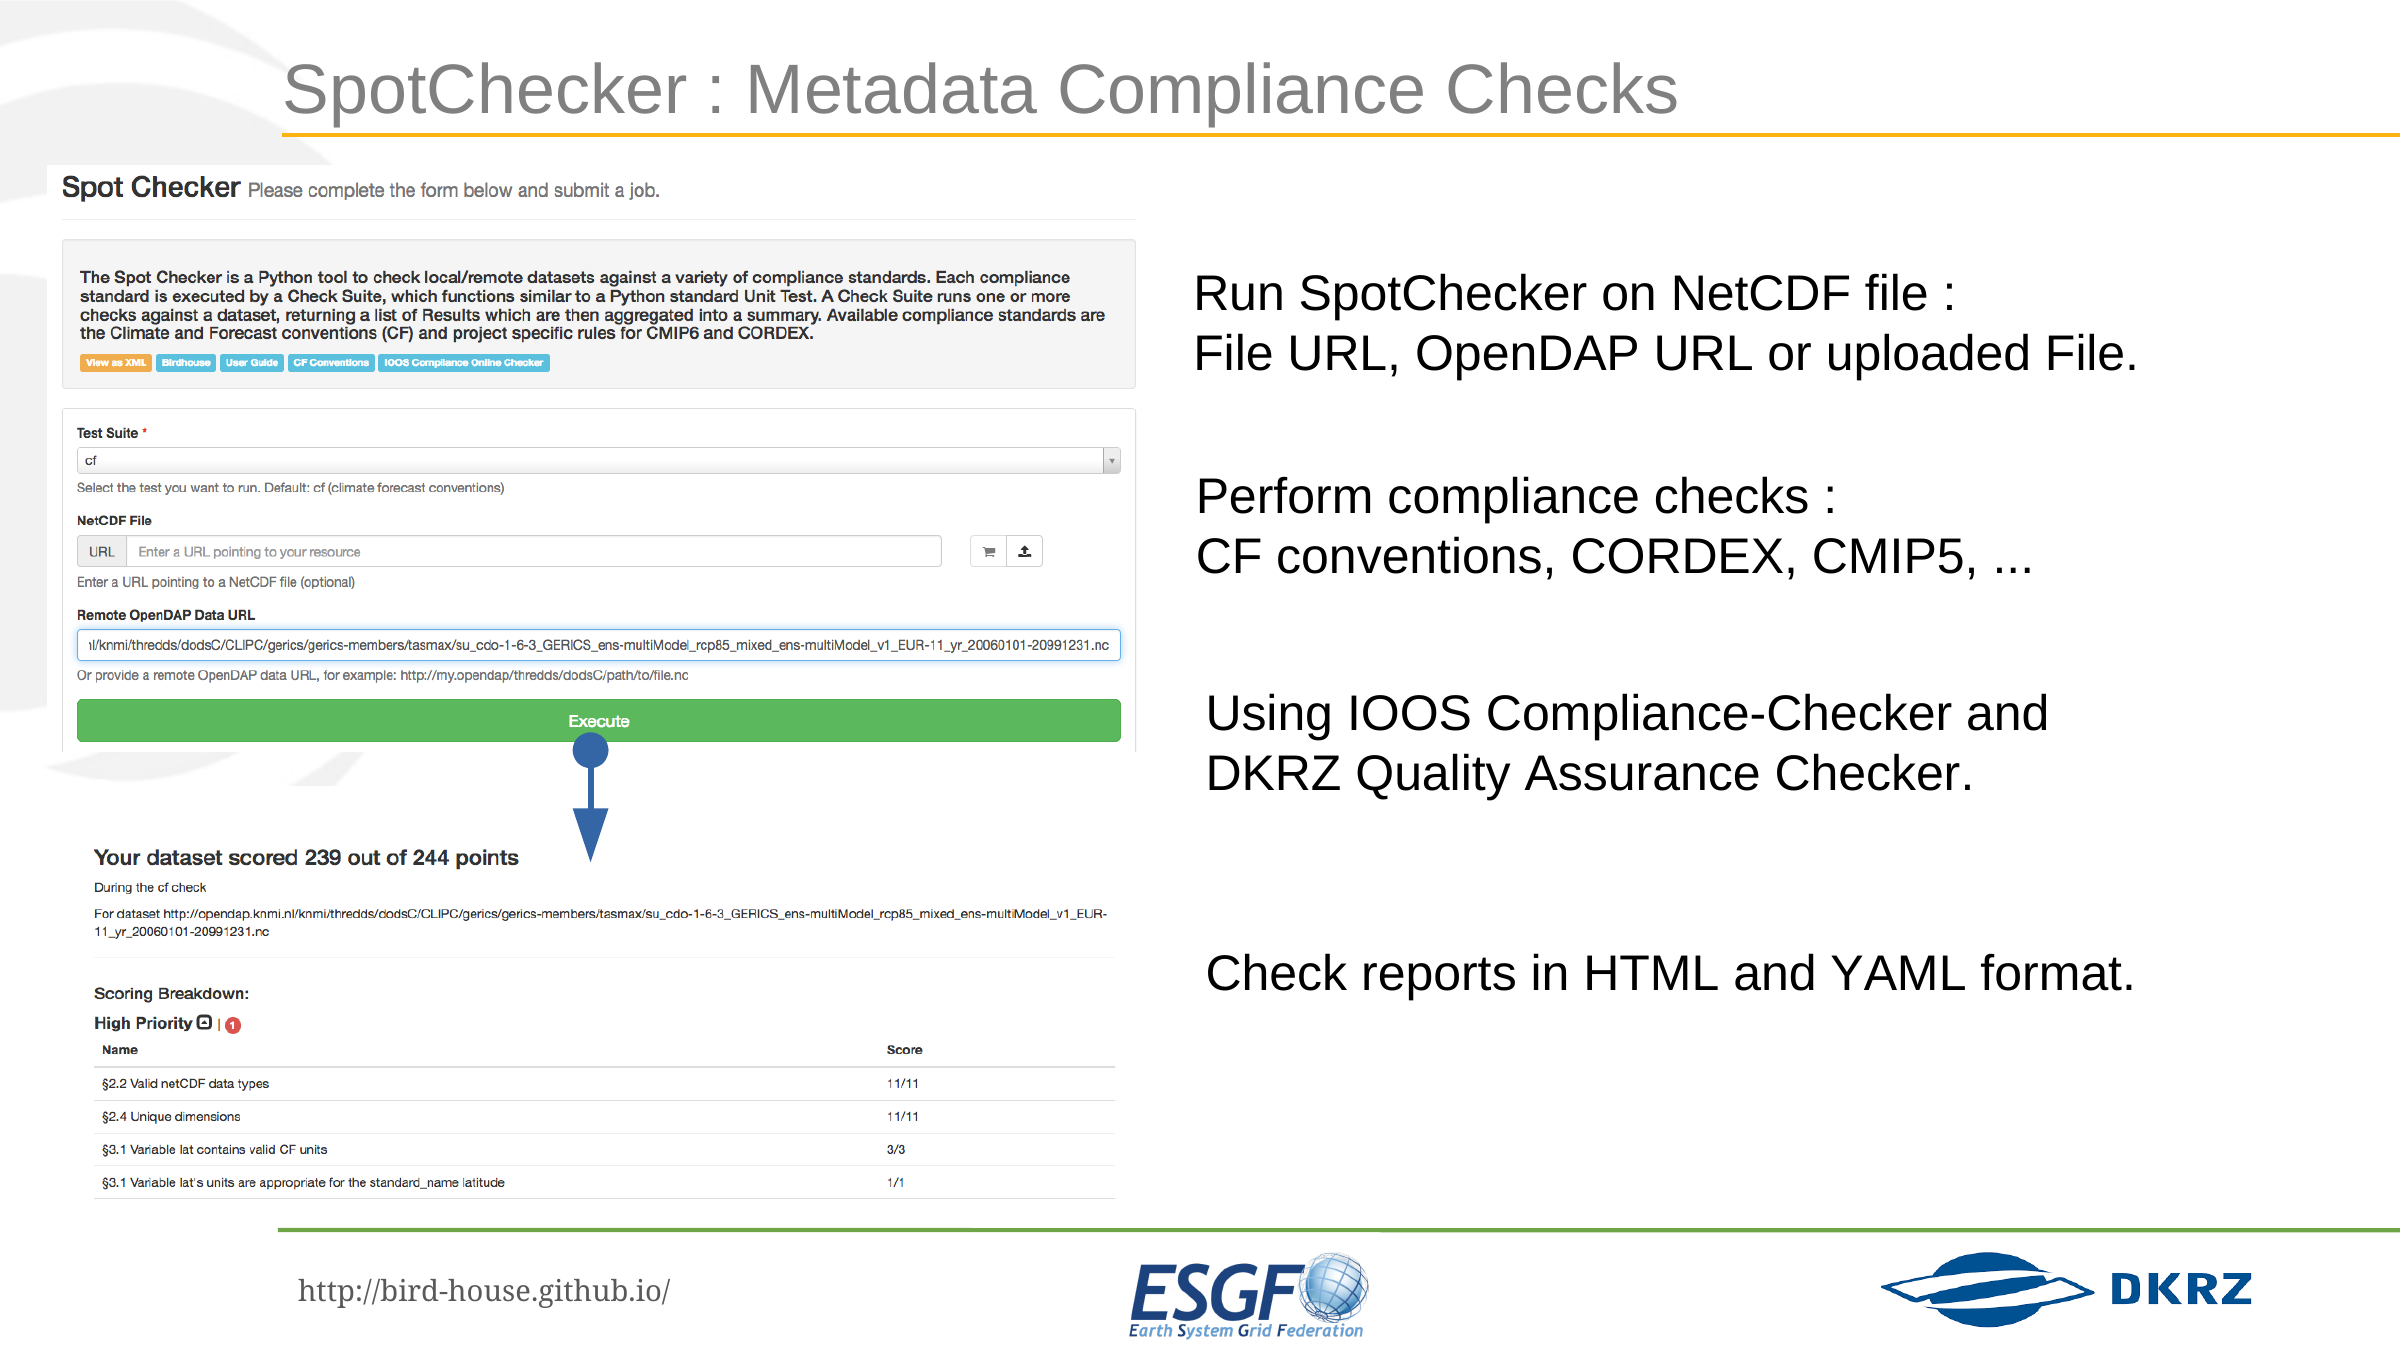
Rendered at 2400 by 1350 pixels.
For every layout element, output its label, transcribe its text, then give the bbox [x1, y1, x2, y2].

title SpotChecker : Metadata Compliance Checks [268, 35, 2056, 146]
picture [0, 0, 1147, 786]
text_box Run SpotChecker on NetCDF file : File URL, OpenDAP URL or uploaded File. [1178, 253, 2254, 436]
text_box Using IOOS Compliance-Checker and DKRZ Quality Assurance Checker. [1190, 673, 2268, 809]
picture [82, 838, 1418, 1350]
text_box Check reports in HTML and YAML format. [1190, 933, 2268, 1068]
picture [1879, 1244, 2259, 1335]
text_box Perform compliance checks : CF conventions, CORDEX, CMIP5, ... [1181, 455, 2258, 591]
